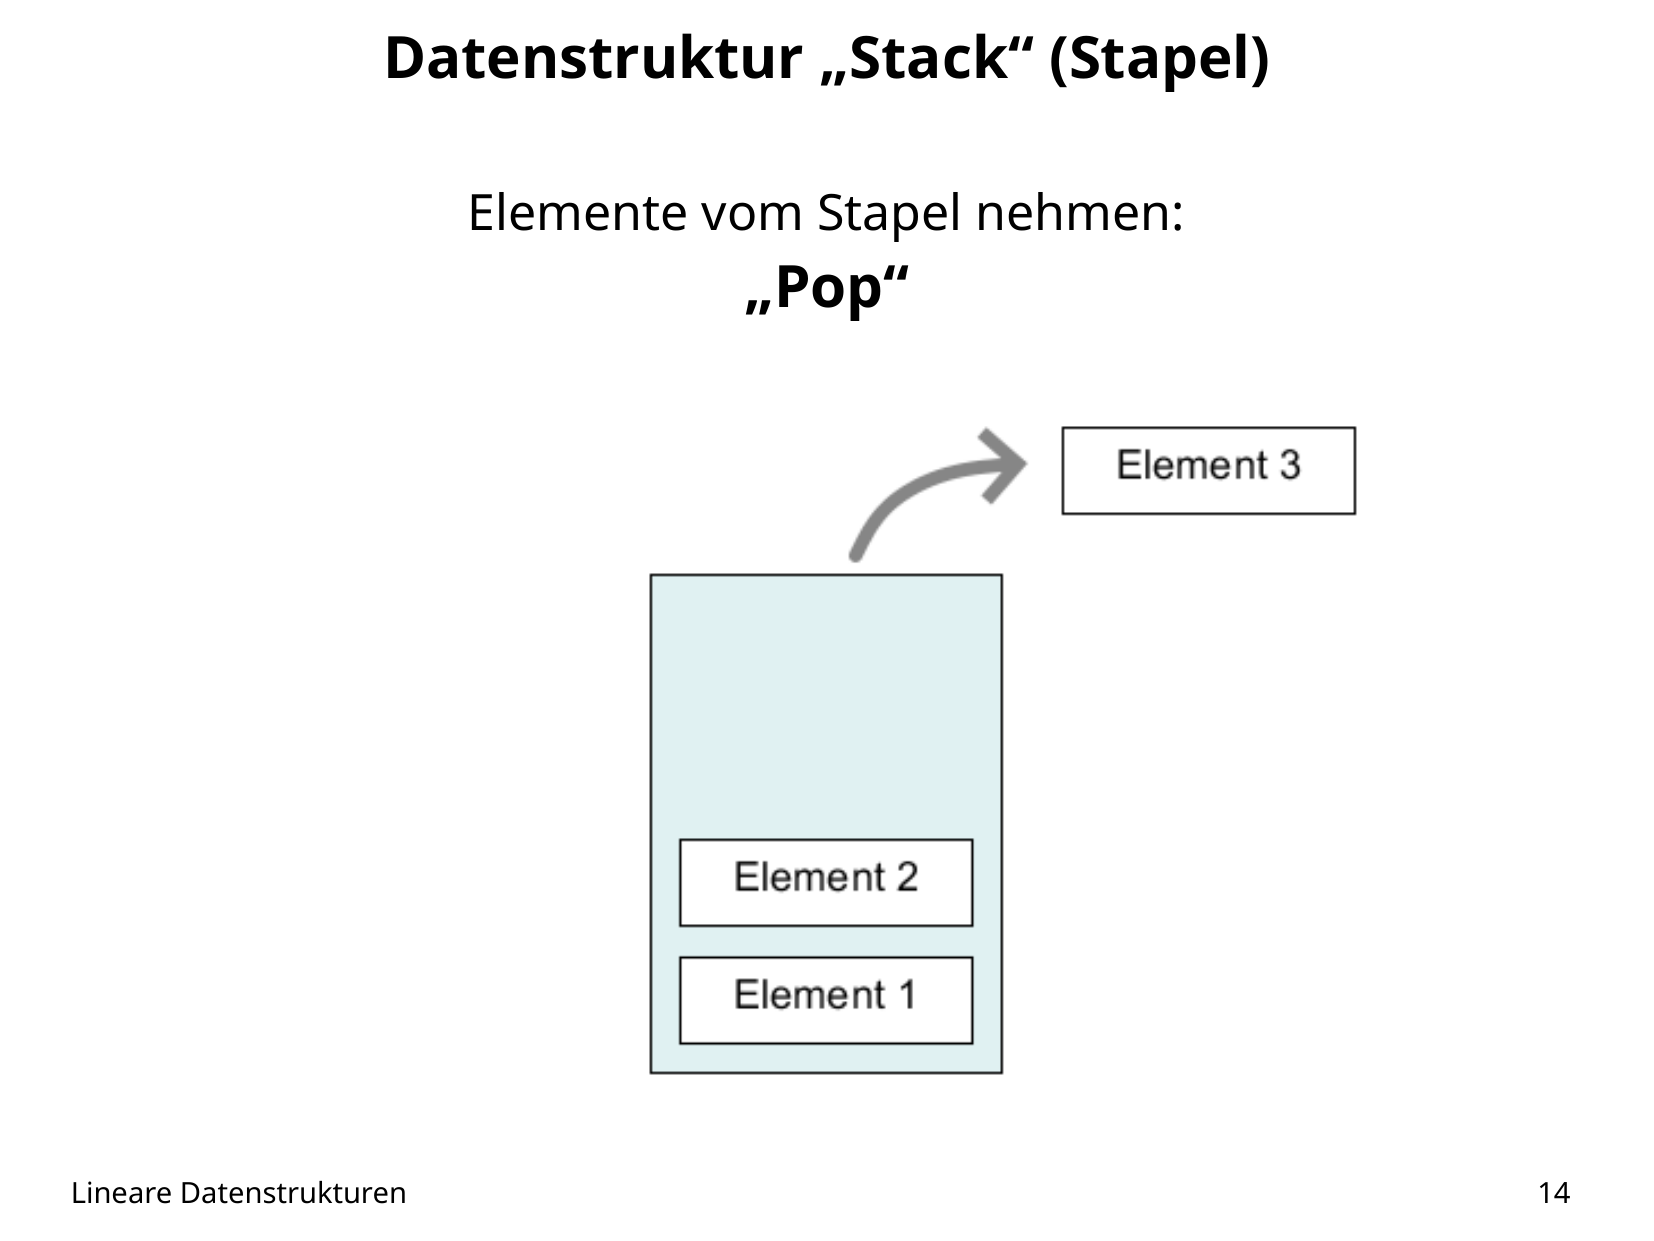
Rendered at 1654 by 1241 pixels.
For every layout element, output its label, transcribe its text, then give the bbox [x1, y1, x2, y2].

title Datenstruktur „Stack“ (Stapel) [0, 5, 1654, 107]
picture [295, 425, 1359, 1077]
list Elemente vom Stapel nehmen: „Pop“ [59, 177, 1595, 331]
